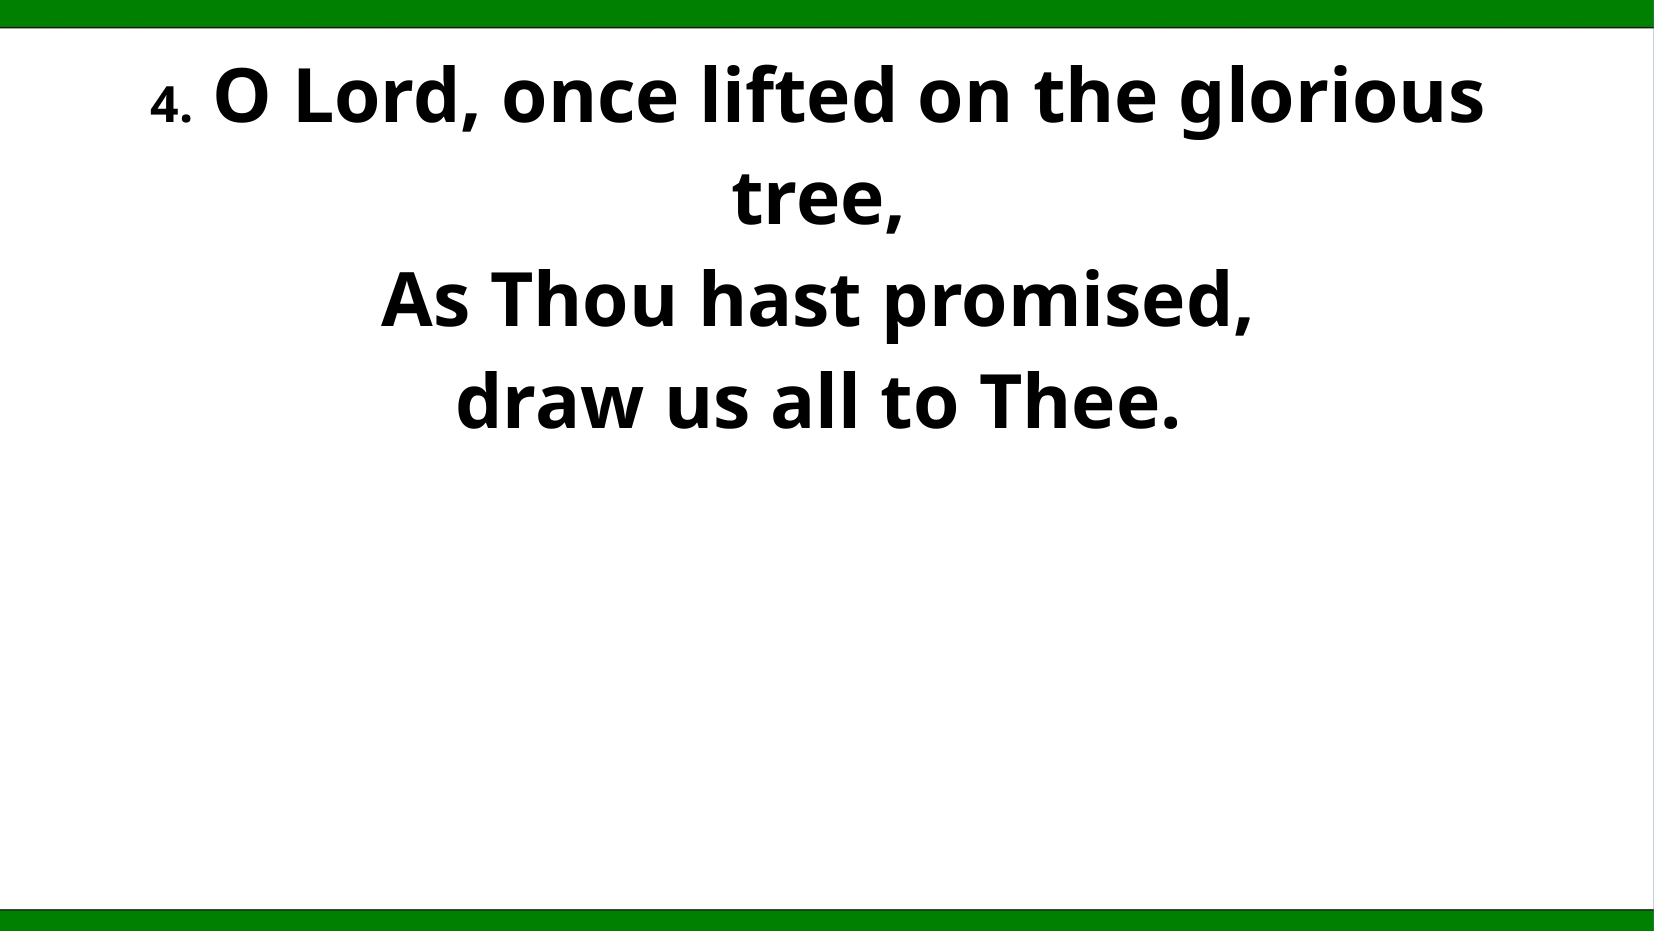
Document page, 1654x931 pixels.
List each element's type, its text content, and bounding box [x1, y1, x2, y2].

text_box 4. O Lord, once lifted on the glorious tree, As Thou hast promised, draw us all to Thee. [46, 34, 1592, 350]
picture [0, 0, 1654, 931]
